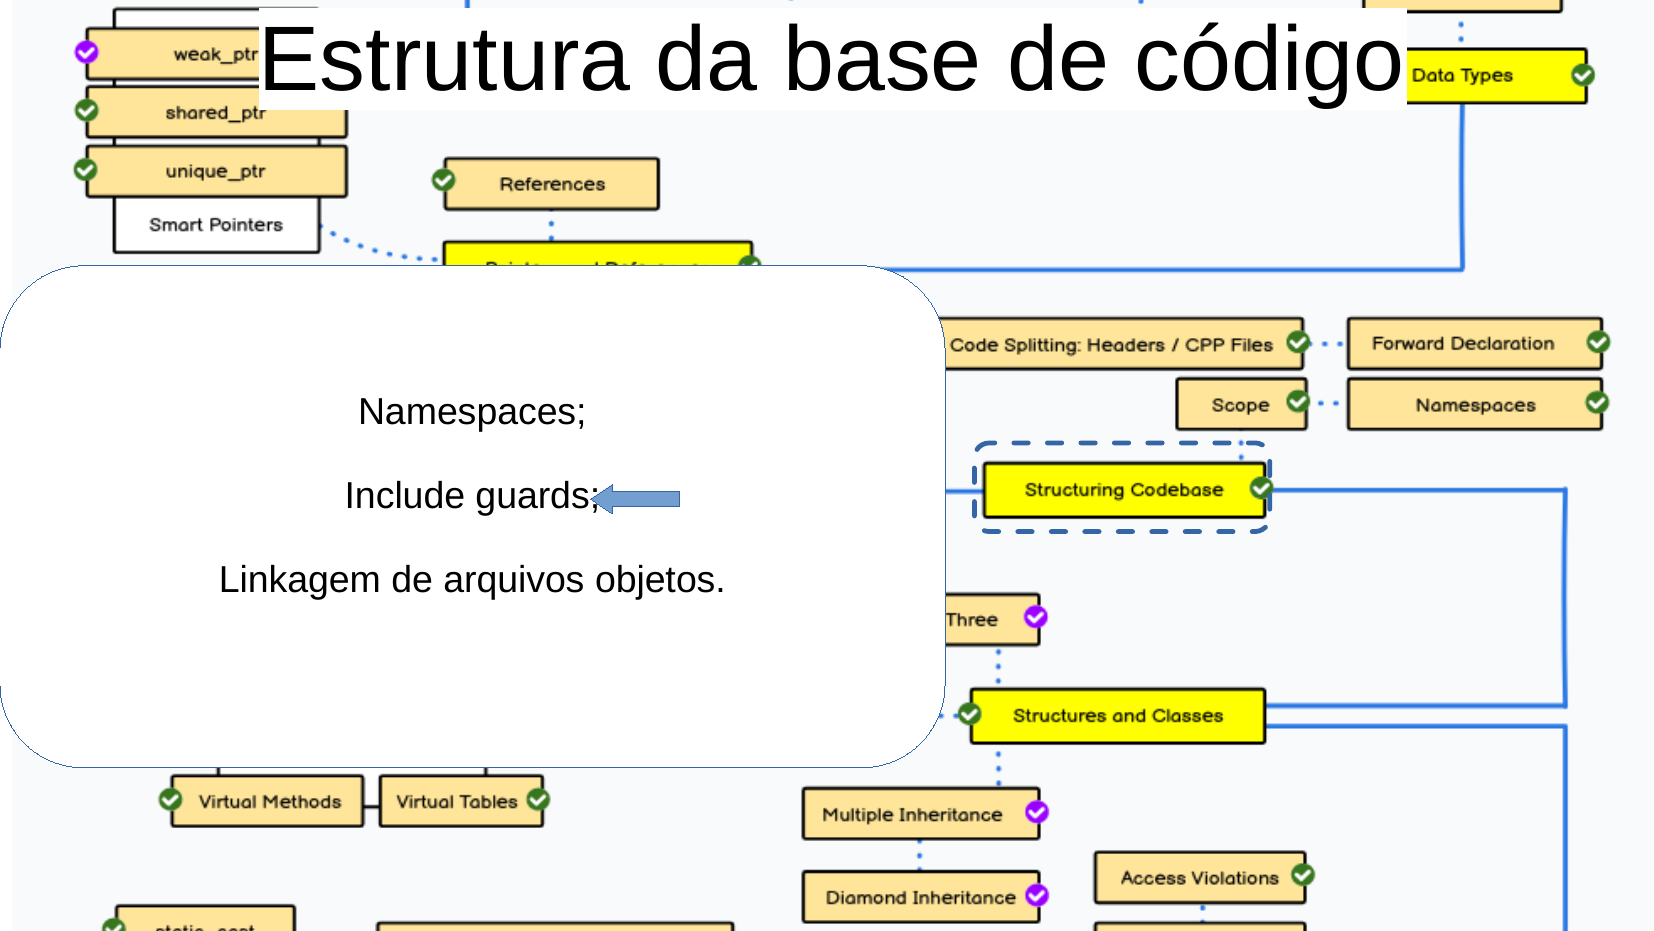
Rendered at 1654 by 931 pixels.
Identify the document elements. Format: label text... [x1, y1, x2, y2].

title Estrutura da base de código [88, 0, 1577, 119]
text_box Namespaces; Include guards; Linkagem de arquivos objetos. [0, 265, 946, 768]
text_box [590, 484, 680, 514]
picture [12, 0, 1654, 931]
